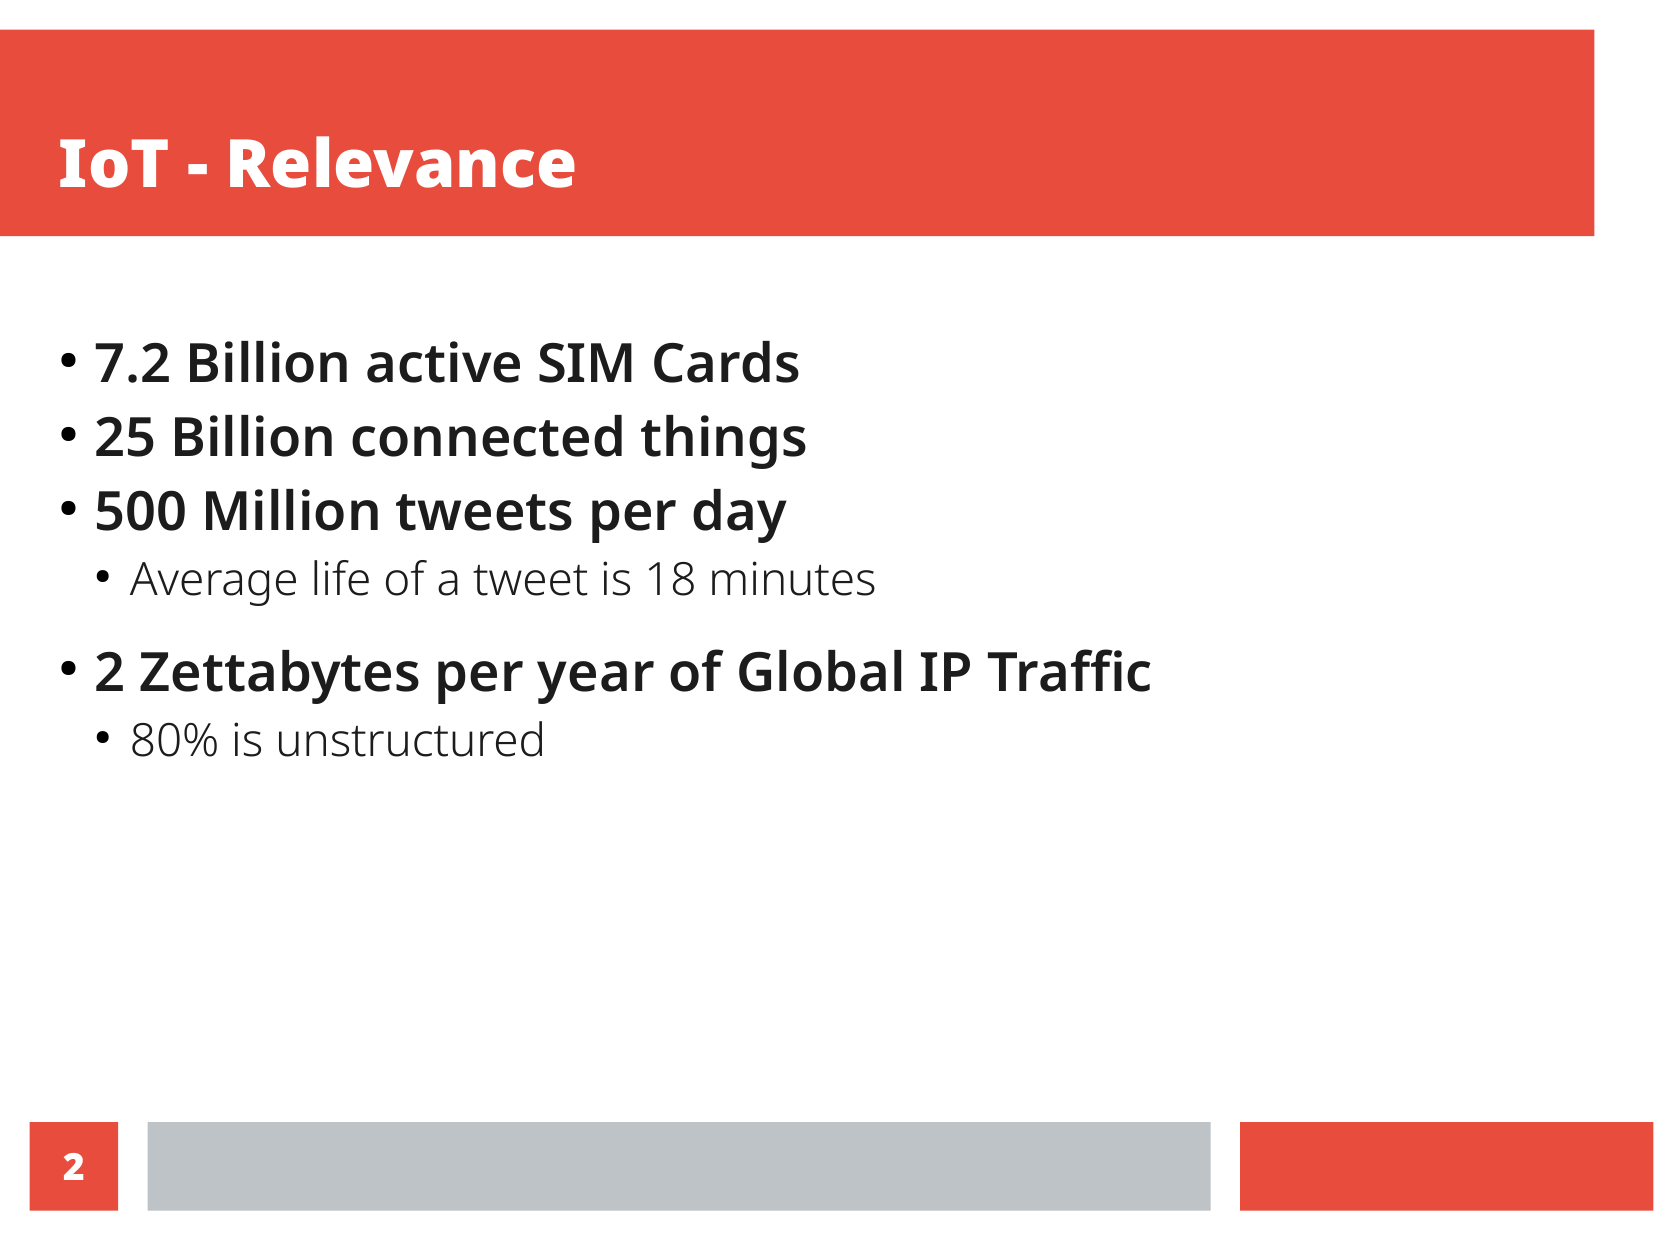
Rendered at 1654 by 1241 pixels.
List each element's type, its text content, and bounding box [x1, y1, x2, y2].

list 7.2 Billion active SIM Cards 25 Billion connected things 500 Million tweets per day Average life of a tweet is 18 minutes 2 Zettabytes per year of Global IP Traffic 80% is unstructured [59, 324, 1565, 1093]
title IoT - Relevance [59, 59, 1595, 207]
